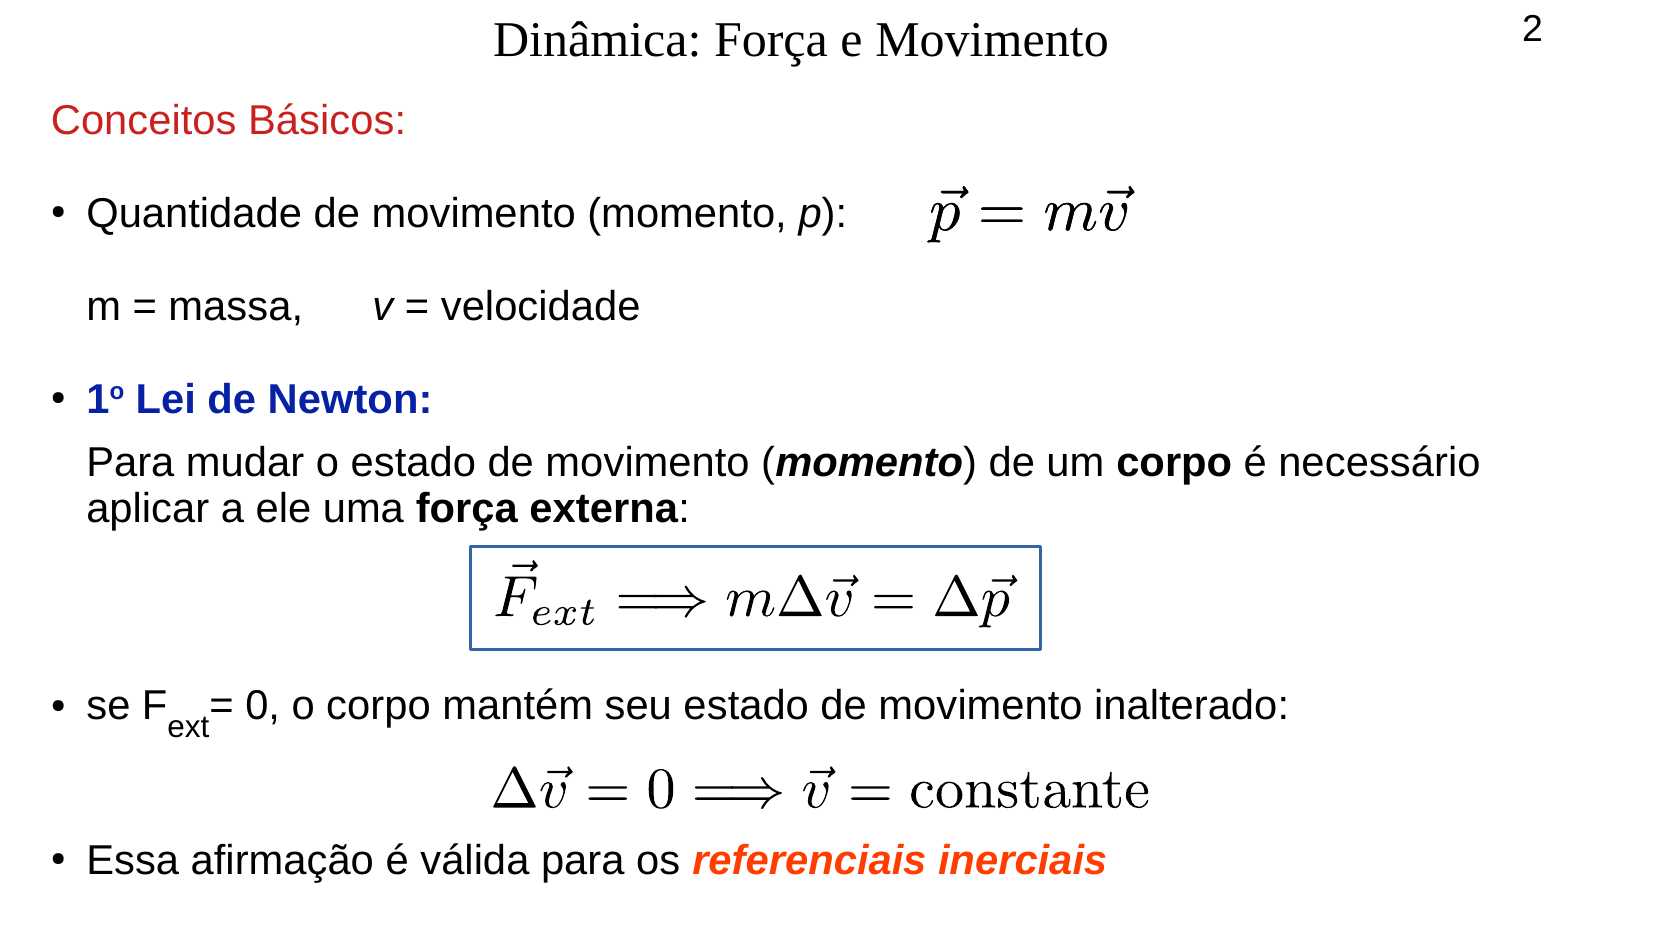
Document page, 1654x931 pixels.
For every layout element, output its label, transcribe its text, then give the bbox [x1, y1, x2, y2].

text_box 12 [1507, 0, 1654, 71]
text_box Conceitos Básicos: Quantidade de movimento (momento, p): m = massa, v = velocidade 1o Lei de Newton: Para mudar o estado de movimento (momento) de um corpo é necessário aplicar a ele uma força externa: se Fext= 0, o corpo mantém seu estado de movimento inalterado: Essa afirmação é válida para os referenciais inerciais [36, 89, 1572, 892]
picture [924, 183, 1137, 245]
text_box Dinâmica: Força e Movimento [478, 0, 1149, 82]
picture [490, 766, 1149, 809]
picture [493, 560, 1018, 628]
